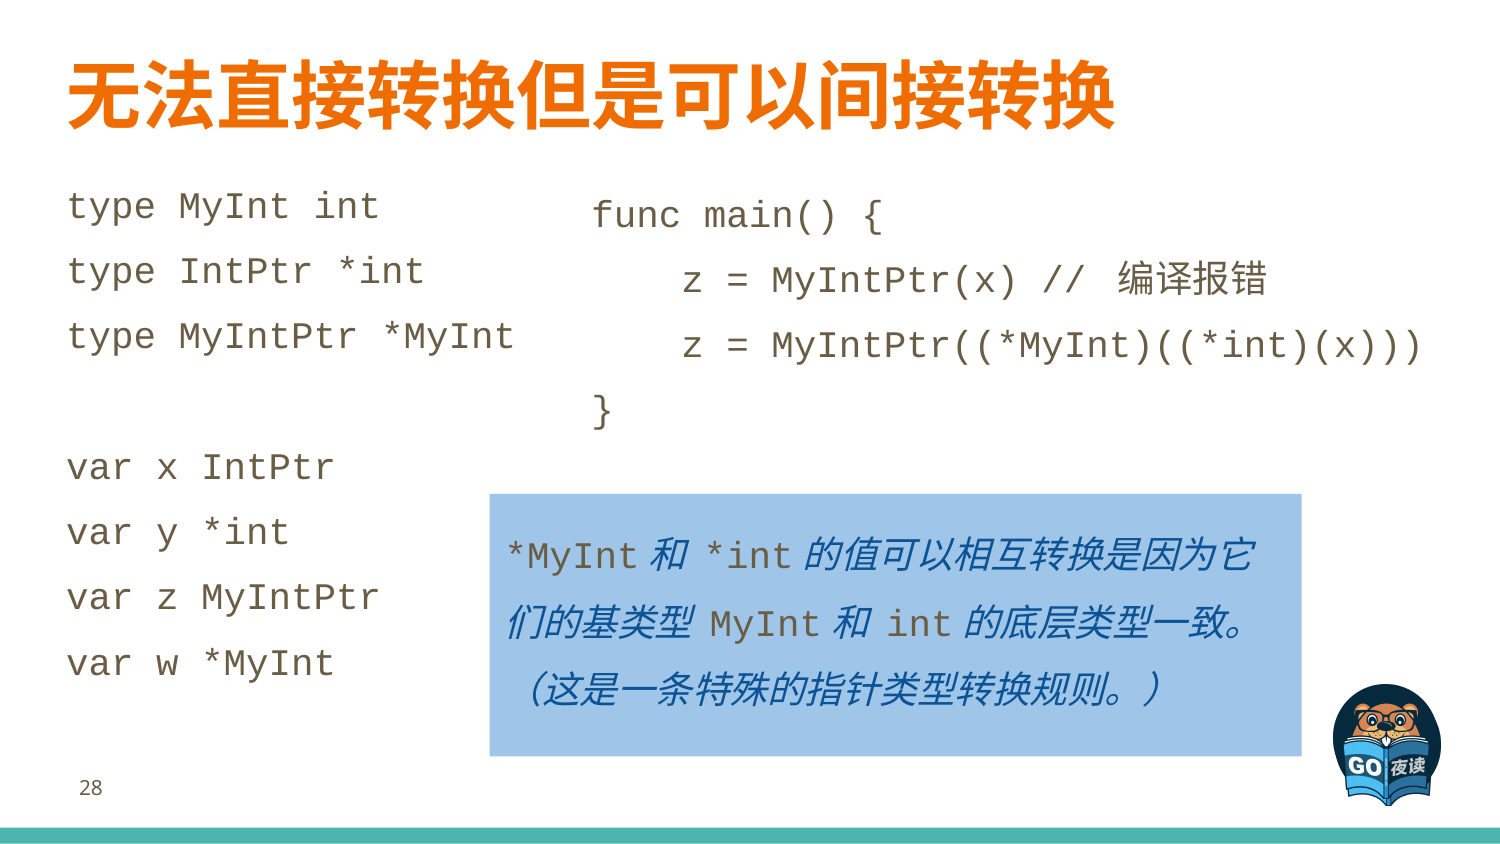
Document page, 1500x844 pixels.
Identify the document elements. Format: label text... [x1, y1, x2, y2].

text_box *MyInt和 *int的值可以相互转换是因为它们的基类型 MyInt和 int的底层类型一致。（这是一条特殊的指针类型转换规则。） [489, 493, 1302, 757]
picture [1333, 684, 1441, 806]
title 无法直接转换但是可以间接转换 [51, 33, 1449, 150]
list func main() { z = MyIntPtr(x) // 编译报错 z = MyIntPtr((*MyInt)((*int)(x))) } [576, 186, 1487, 462]
slide_number <number> [27, 756, 118, 821]
list type MyInt int type IntPtr *int type MyIntPtr *MyInt var x IntPtr var y *int var z MyIntPtr var w *MyInt [51, 177, 750, 728]
